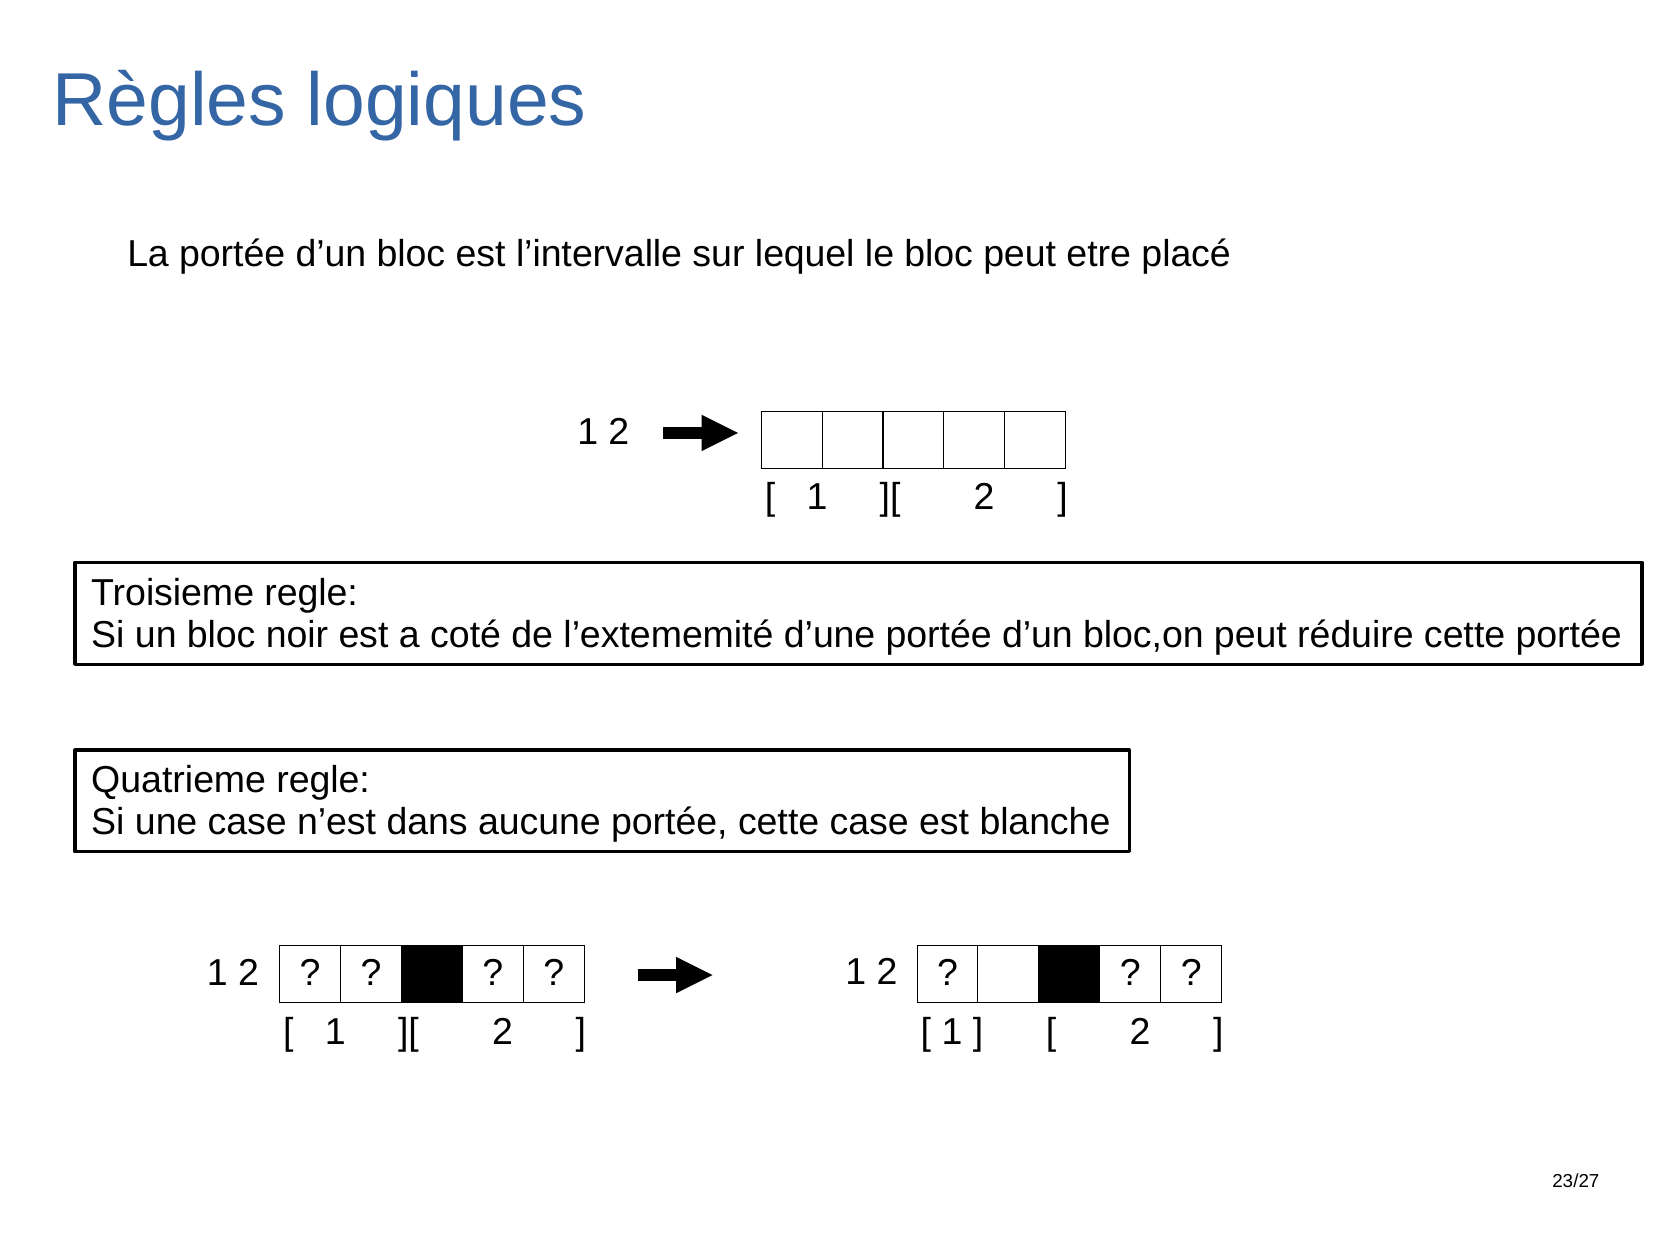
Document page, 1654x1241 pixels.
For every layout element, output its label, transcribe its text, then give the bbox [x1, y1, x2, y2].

table_header [1039, 946, 1099, 1002]
table_header [402, 946, 462, 1002]
text_box Quatrieme regle: Si une case n’est dans aucune portée, cette case est blanche [75, 750, 1130, 852]
text_box [ 1 ] [ 2 ] [905, 1002, 1238, 1060]
table_header ? [463, 946, 523, 1002]
text_box 23/27 [1537, 1162, 1614, 1199]
text_box 1 2 [192, 943, 274, 1001]
table_header ? [341, 946, 401, 1002]
table_header [823, 412, 882, 468]
text_box [ 1 ][ 2 ] [268, 1002, 601, 1060]
table_header [762, 412, 822, 468]
text_box 1 2 [562, 402, 645, 460]
table_header [944, 412, 1004, 468]
text_box [ 1 ][ 2 ] [750, 468, 1082, 526]
table_header [884, 412, 943, 468]
text_box Règles logiques [37, 50, 638, 151]
table_header ? [918, 946, 977, 1002]
table_header ? [1161, 946, 1221, 1002]
text_box 1 2 [830, 943, 913, 1001]
table_header [978, 946, 1038, 1002]
table_header ? [1100, 946, 1160, 1002]
table_header ? [524, 946, 584, 1002]
table_header ? [280, 946, 340, 1002]
text_box Troisieme regle: Si un bloc noir est a coté de l’extememité d’une portée d’un bloc,on peut réduire cette portée [75, 562, 1642, 665]
text_box La portée d’un bloc est l’intervalle sur lequel le bloc peut etre placé [112, 225, 1249, 282]
table_header [1005, 412, 1065, 468]
